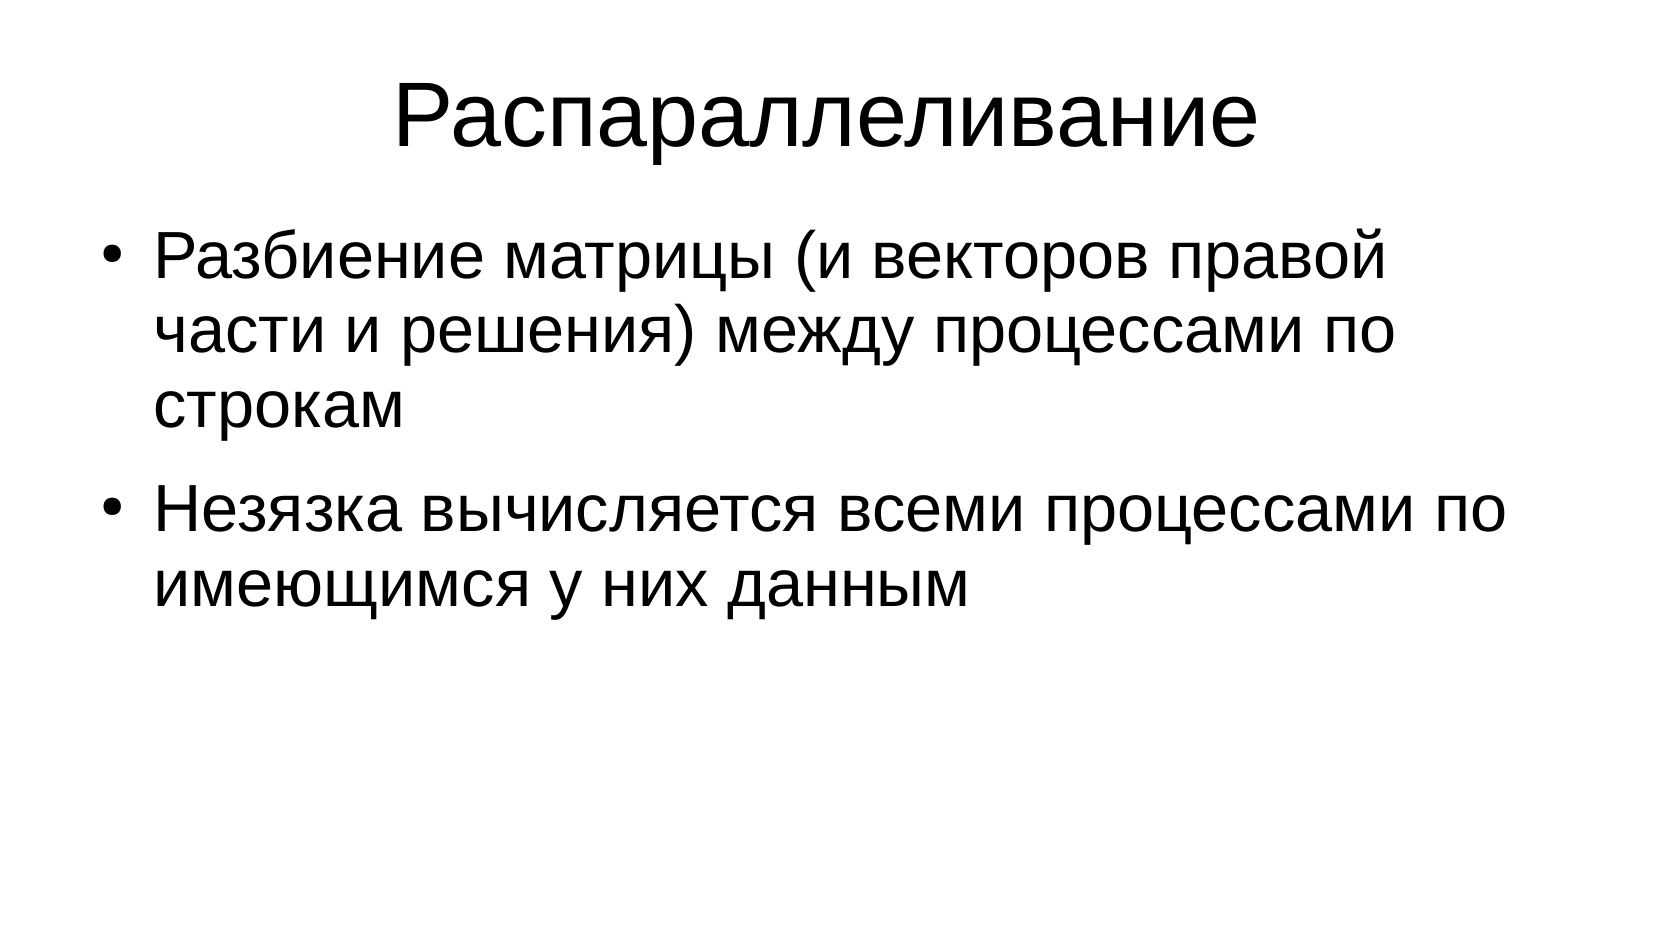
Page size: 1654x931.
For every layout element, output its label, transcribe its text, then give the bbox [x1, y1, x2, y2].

title Распараллеливание [82, 37, 1571, 193]
list Разбиение матрицы (и векторов правой части и решения) между процессами по строкам Незязка вычисляется всеми процессами по имеющимся у них данным [82, 217, 1571, 758]
